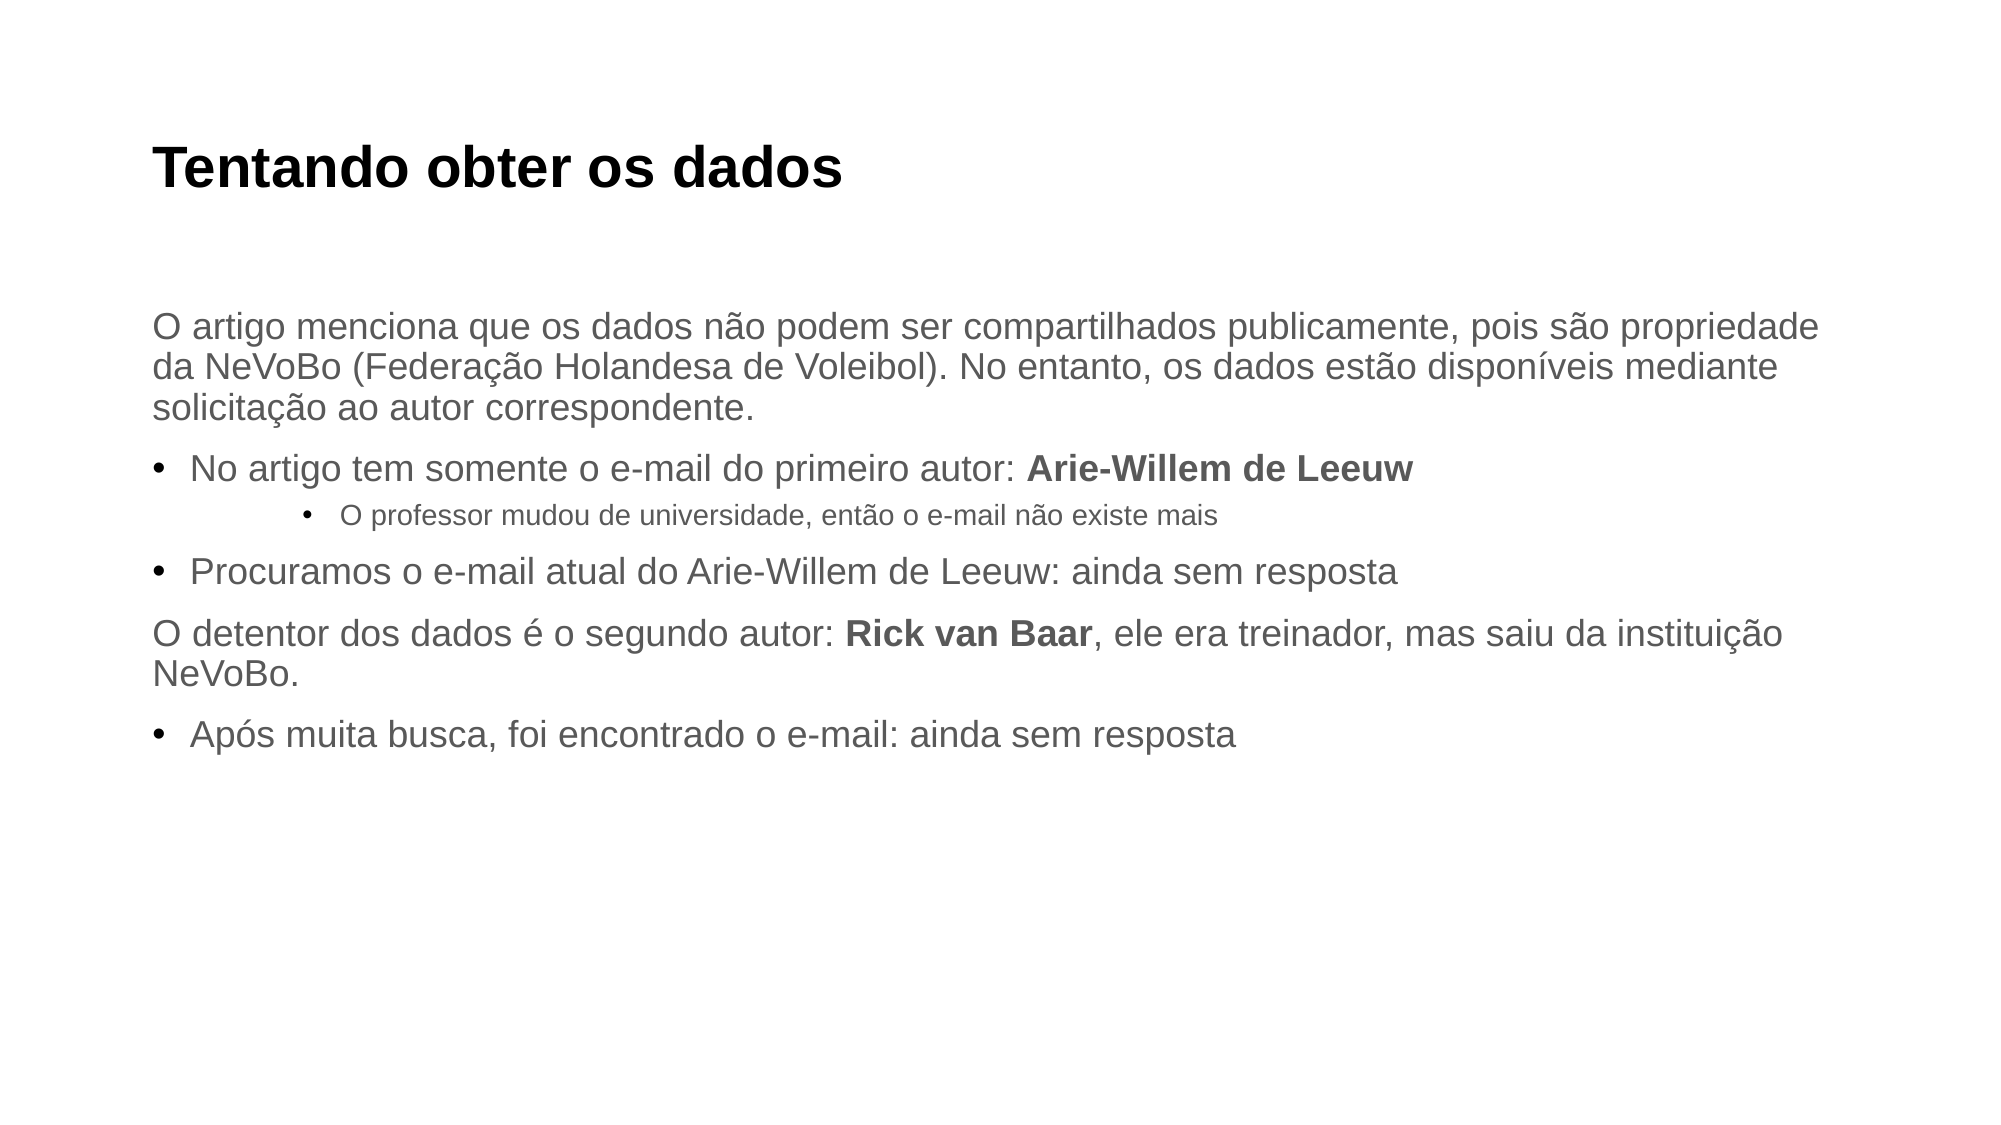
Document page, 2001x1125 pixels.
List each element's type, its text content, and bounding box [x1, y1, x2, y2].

list O artigo menciona que os dados não podem ser compartilhados publicamente, pois são propriedade da NeVoBo (Federação Holandesa de Voleibol). No entanto, os dados estão disponíveis mediante solicitação ao autor correspondente. No artigo tem somente o e-mail do primeiro autor: Arie-Willem de Leeuw O professor mudou de universidade, então o e-mail não existe mais Procuramos o e-mail atual do Arie-Willem de Leeuw: ainda sem resposta O detentor dos dados é o segundo autor: Rick van Baar, ele era treinador, mas saiu da instituição NeVoBo. Após muita busca, foi encontrado o e-mail: ainda sem resposta [137, 299, 1863, 1014]
title Tentando obter os dados [137, 59, 1863, 278]
